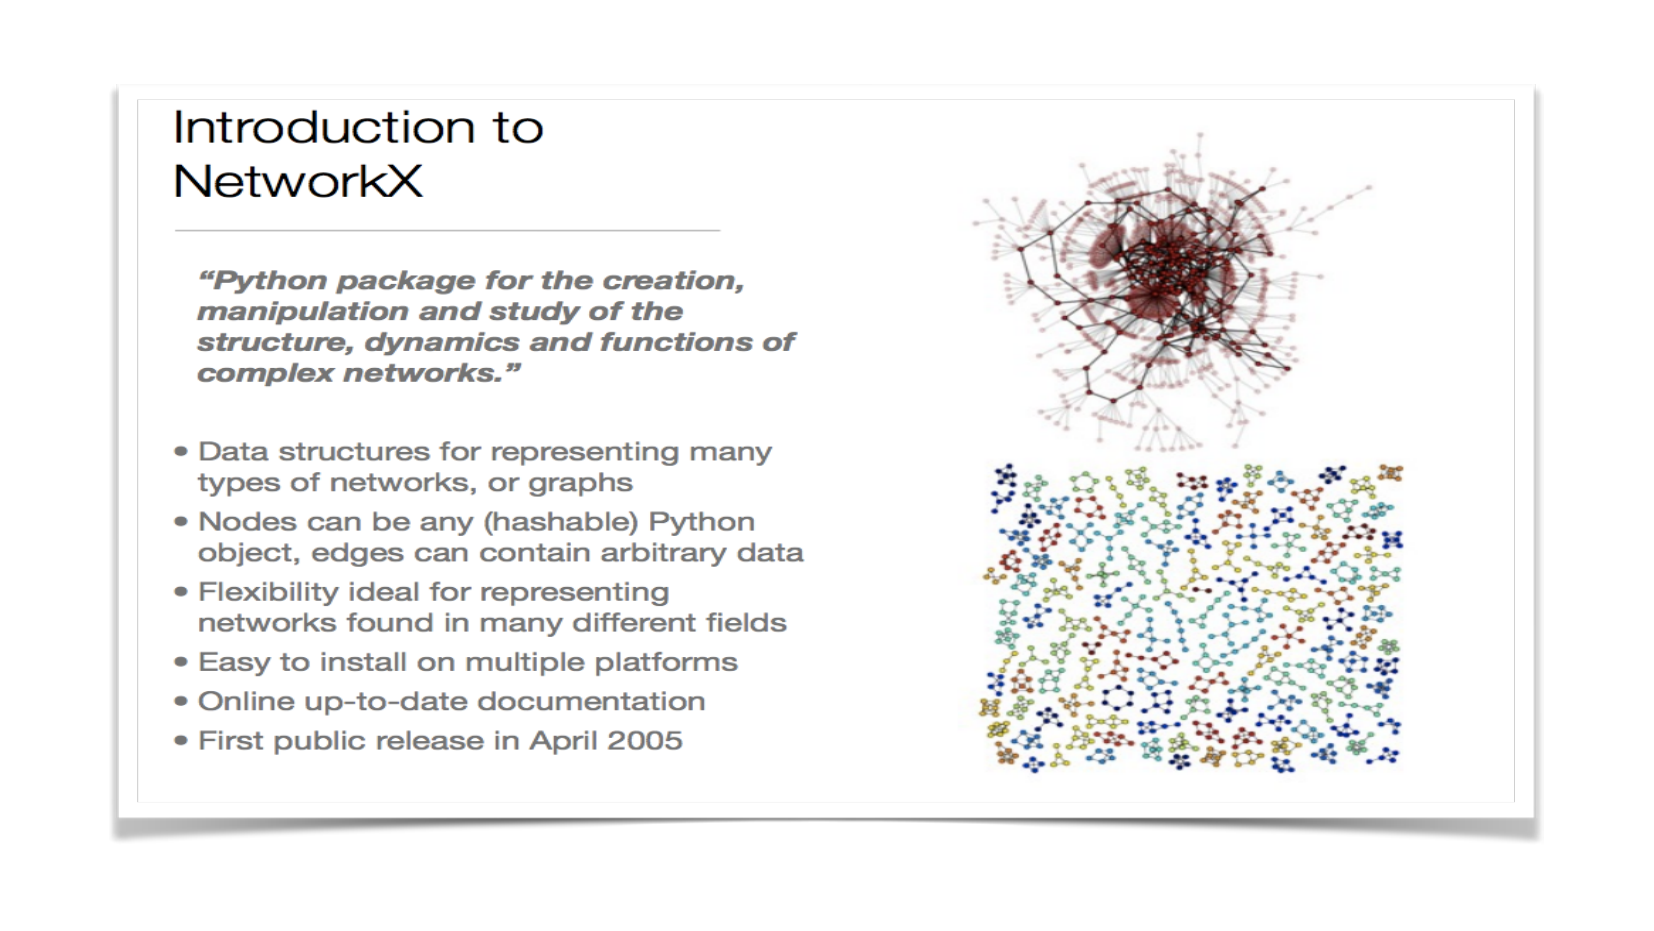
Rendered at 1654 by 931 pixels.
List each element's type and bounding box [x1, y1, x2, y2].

picture [109, 84, 1544, 847]
